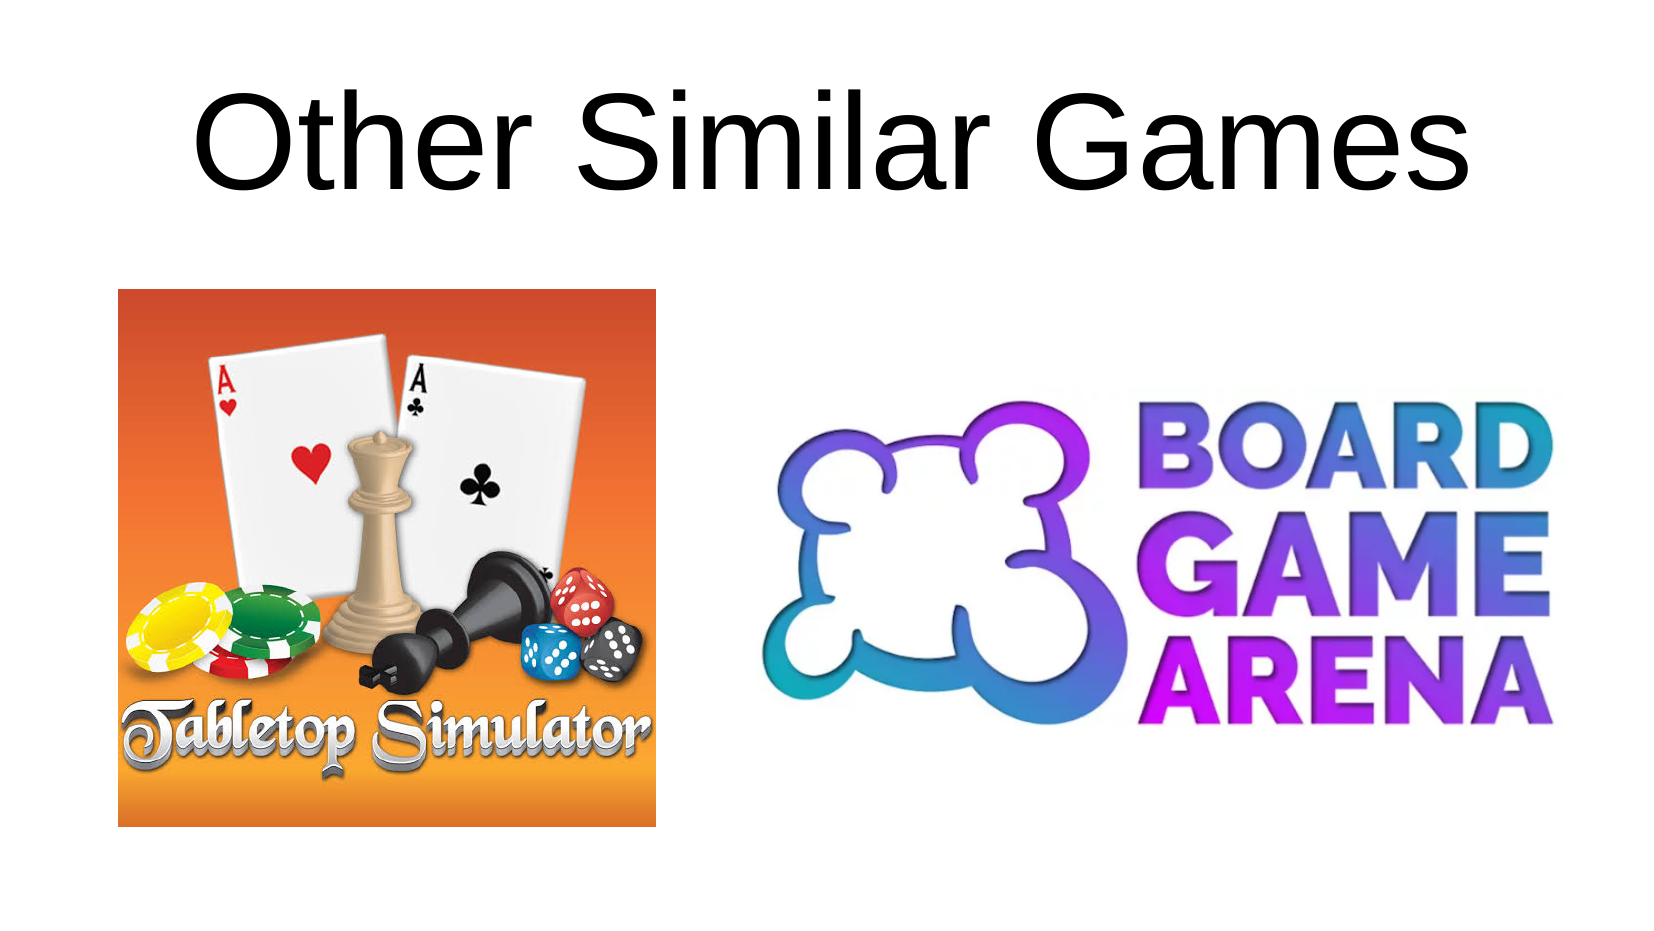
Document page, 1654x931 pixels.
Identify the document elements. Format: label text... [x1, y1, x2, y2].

picture [748, 387, 1569, 739]
subtitle Other Similar Games [88, 0, 1577, 502]
picture [118, 289, 656, 827]
